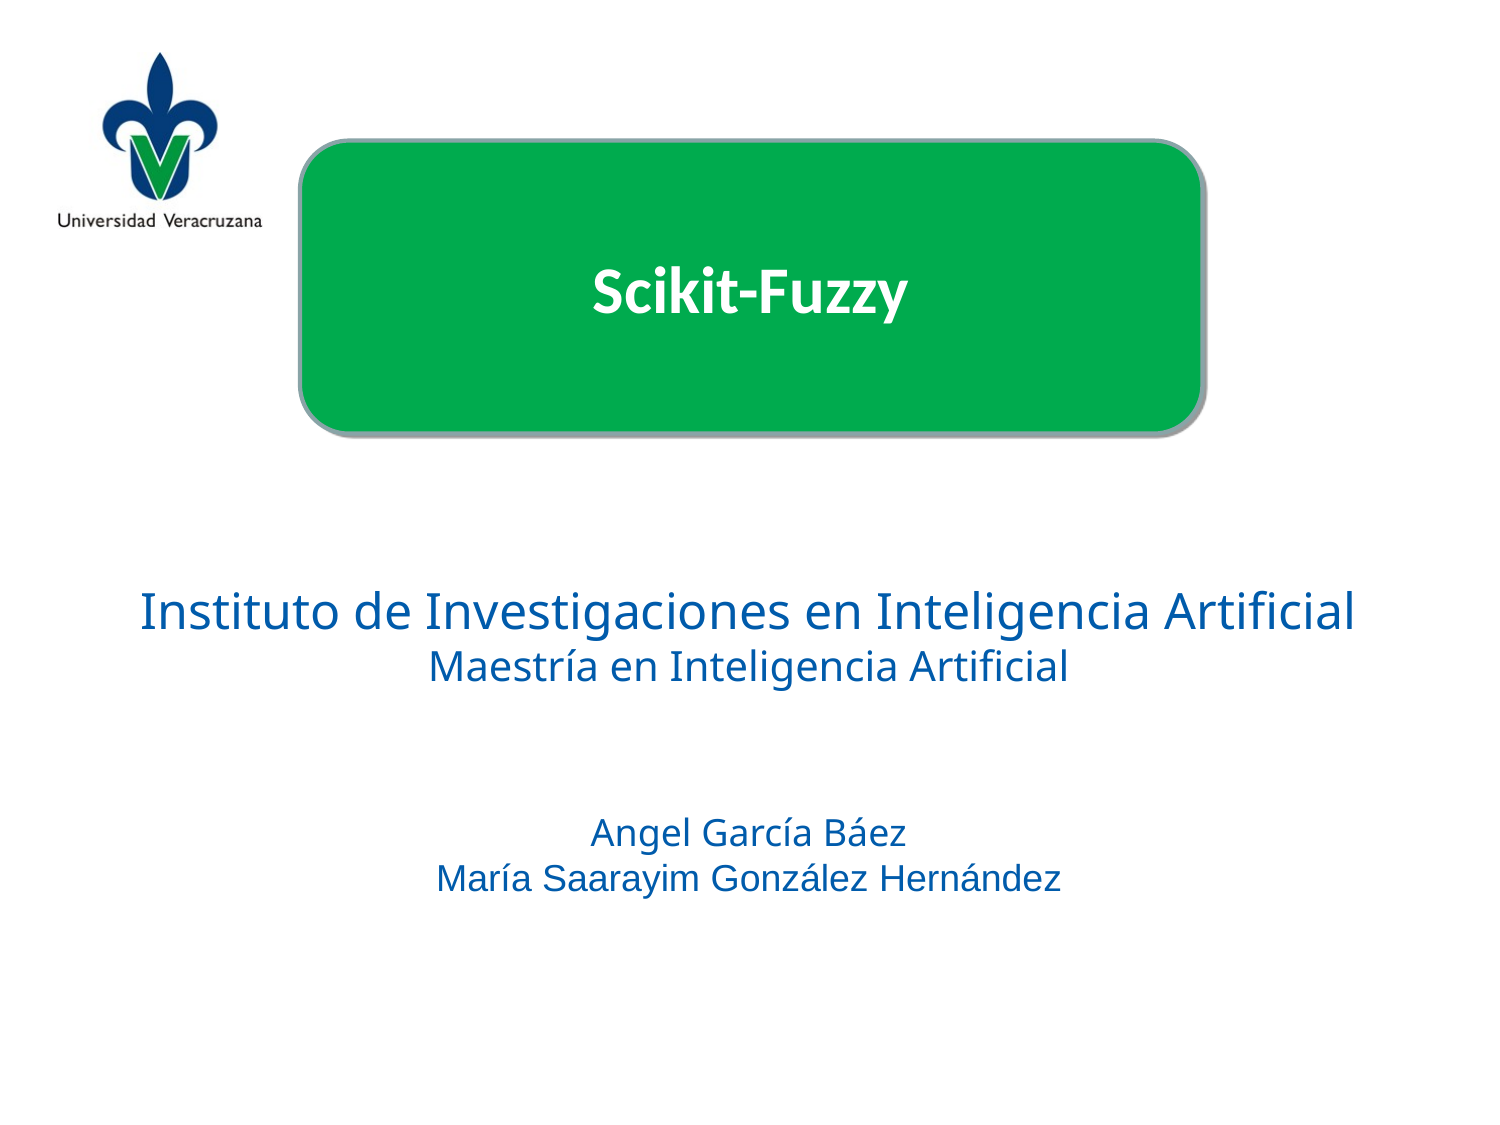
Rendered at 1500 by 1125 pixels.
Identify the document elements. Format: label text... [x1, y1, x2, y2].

text_box Scikit-Fuzzy [300, 140, 1203, 434]
text_box Angel García Báez María Saarayim González Hernández [421, 801, 1077, 906]
text_box Instituto de Investigaciones en Inteligencia Artificial Maestría en Inteligencia Artificial [215, 527, 1283, 740]
picture [57, 52, 263, 229]
